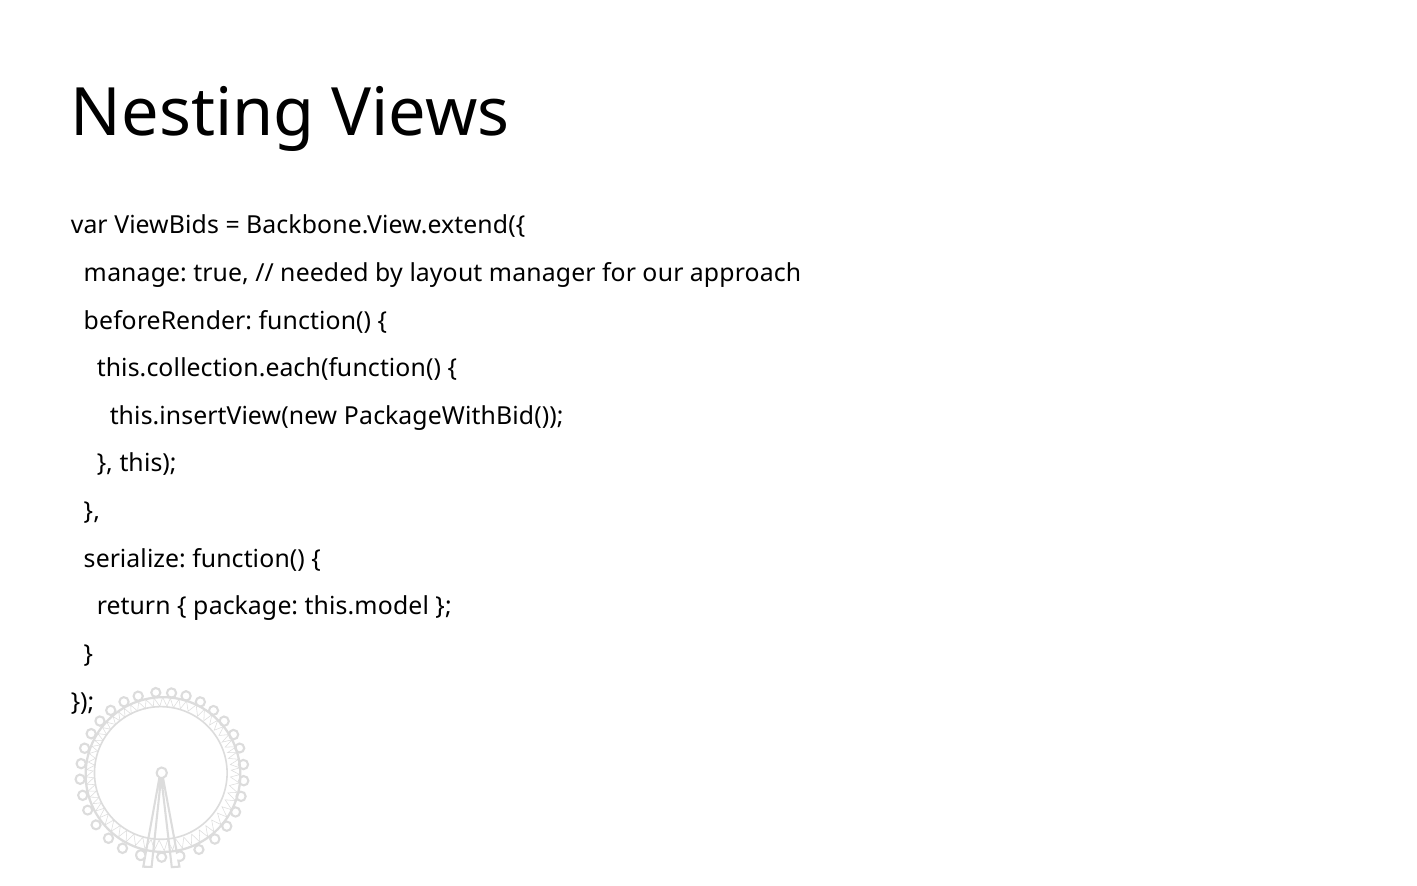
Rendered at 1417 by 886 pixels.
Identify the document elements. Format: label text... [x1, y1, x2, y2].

list var ViewBids = Backbone.View.extend({ manage: true, // needed by layout manager for our approach beforeRender: function() { this.collection.each(function() { this.insertView(new PackageWithBid()); }, this); }, serialize: function() { return { package: this.model }; } }); [70, 207, 1318, 721]
title Nesting Views [70, 35, 1346, 184]
